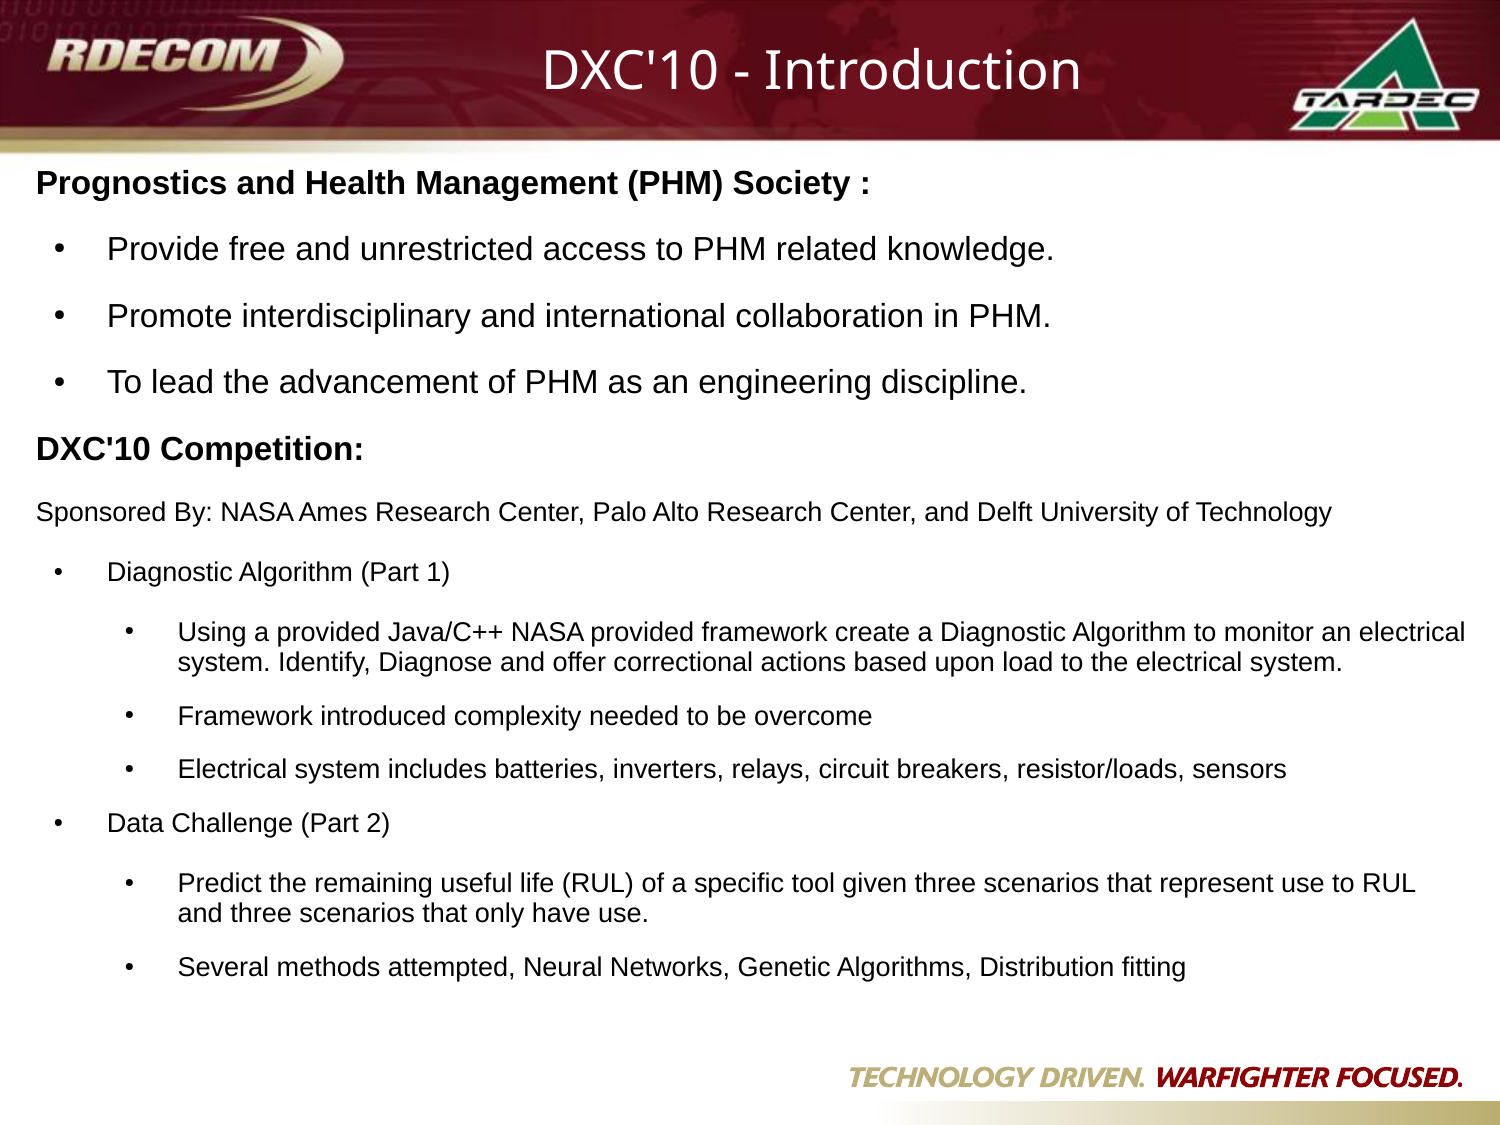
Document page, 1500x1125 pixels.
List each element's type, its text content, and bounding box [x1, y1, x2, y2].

picture [0, 0, 1500, 171]
title DXC'10 - Introduction [350, 7, 1275, 131]
list Prognostics and Health Management (PHM) Society : Provide free and unrestricted access to PHM related knowledge. Promote interdisciplinary and international collaboration in PHM. To lead the advancement of PHM as an engineering discipline. DXC'10 Competition: Sponsored By: NASA Ames Research Center, Palo Alto Research Center, and Delft University of Technology Diagnostic Algorithm (Part 1) Using a provided Java/C++ NASA provided framework create a Diagnostic Algorithm to monitor an electrical system. Identify, Diagnose and offer correctional actions based upon load to the electrical system. Framework introduced complexity needed to be overcome Electrical system includes batteries, inverters, relays, circuit breakers, resistor/loads, sensors Data Challenge (Part 2) Predict the remaining useful life (RUL) of a specific tool given three scenarios that represent use to RUL and three scenarios that only have use. Several methods attempted, Neural Networks, Genetic Algorithms, Distribution fitting [35, 164, 1466, 1062]
